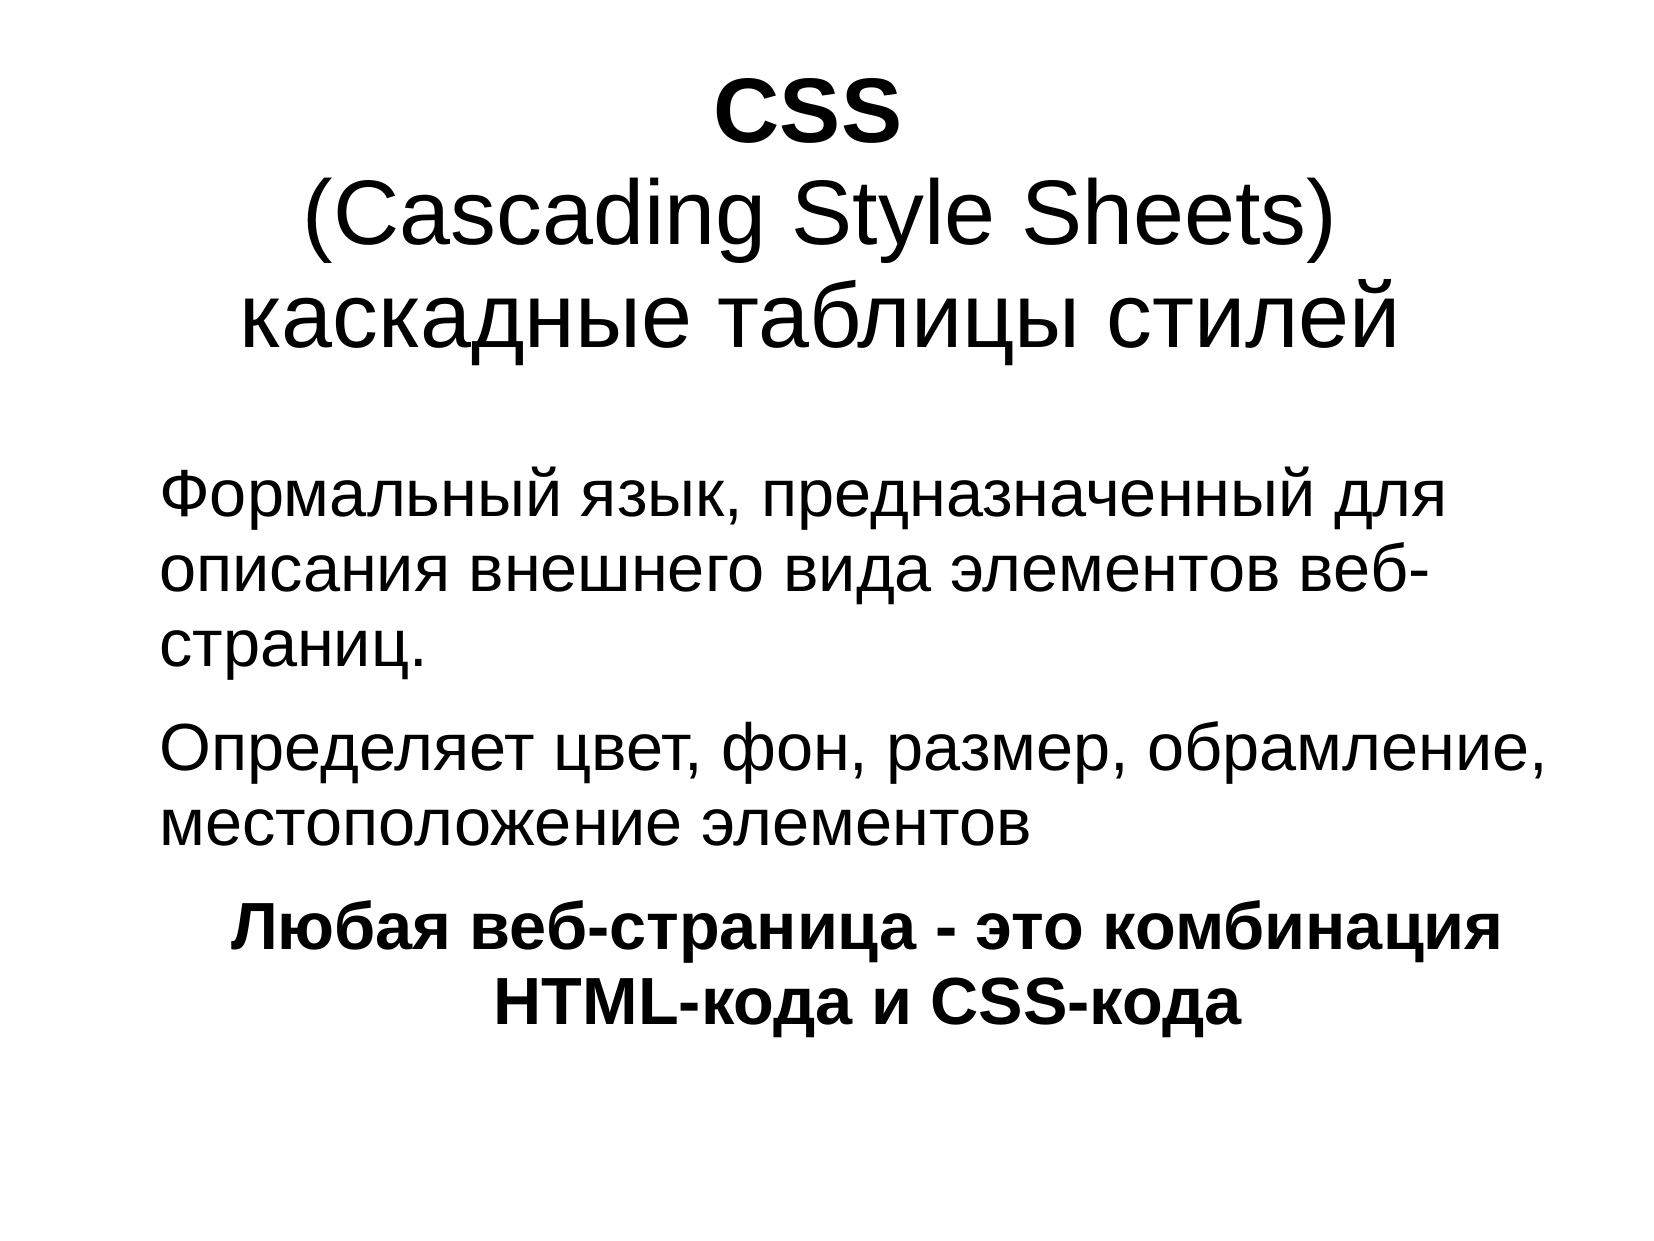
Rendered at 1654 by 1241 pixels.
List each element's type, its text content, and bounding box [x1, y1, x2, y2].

title CSS (Cascading Style Sheets) каскадные таблицы стилей [76, 59, 1565, 367]
list Формальный язык, предназначенный для описания внешнего вида элементов веб-страниц. Определяет цвет, фон, размер, обрамление, местоположение элементов Любая веб-страница - это комбинация HTML-кода и CSS-кода [88, 456, 1577, 1152]
